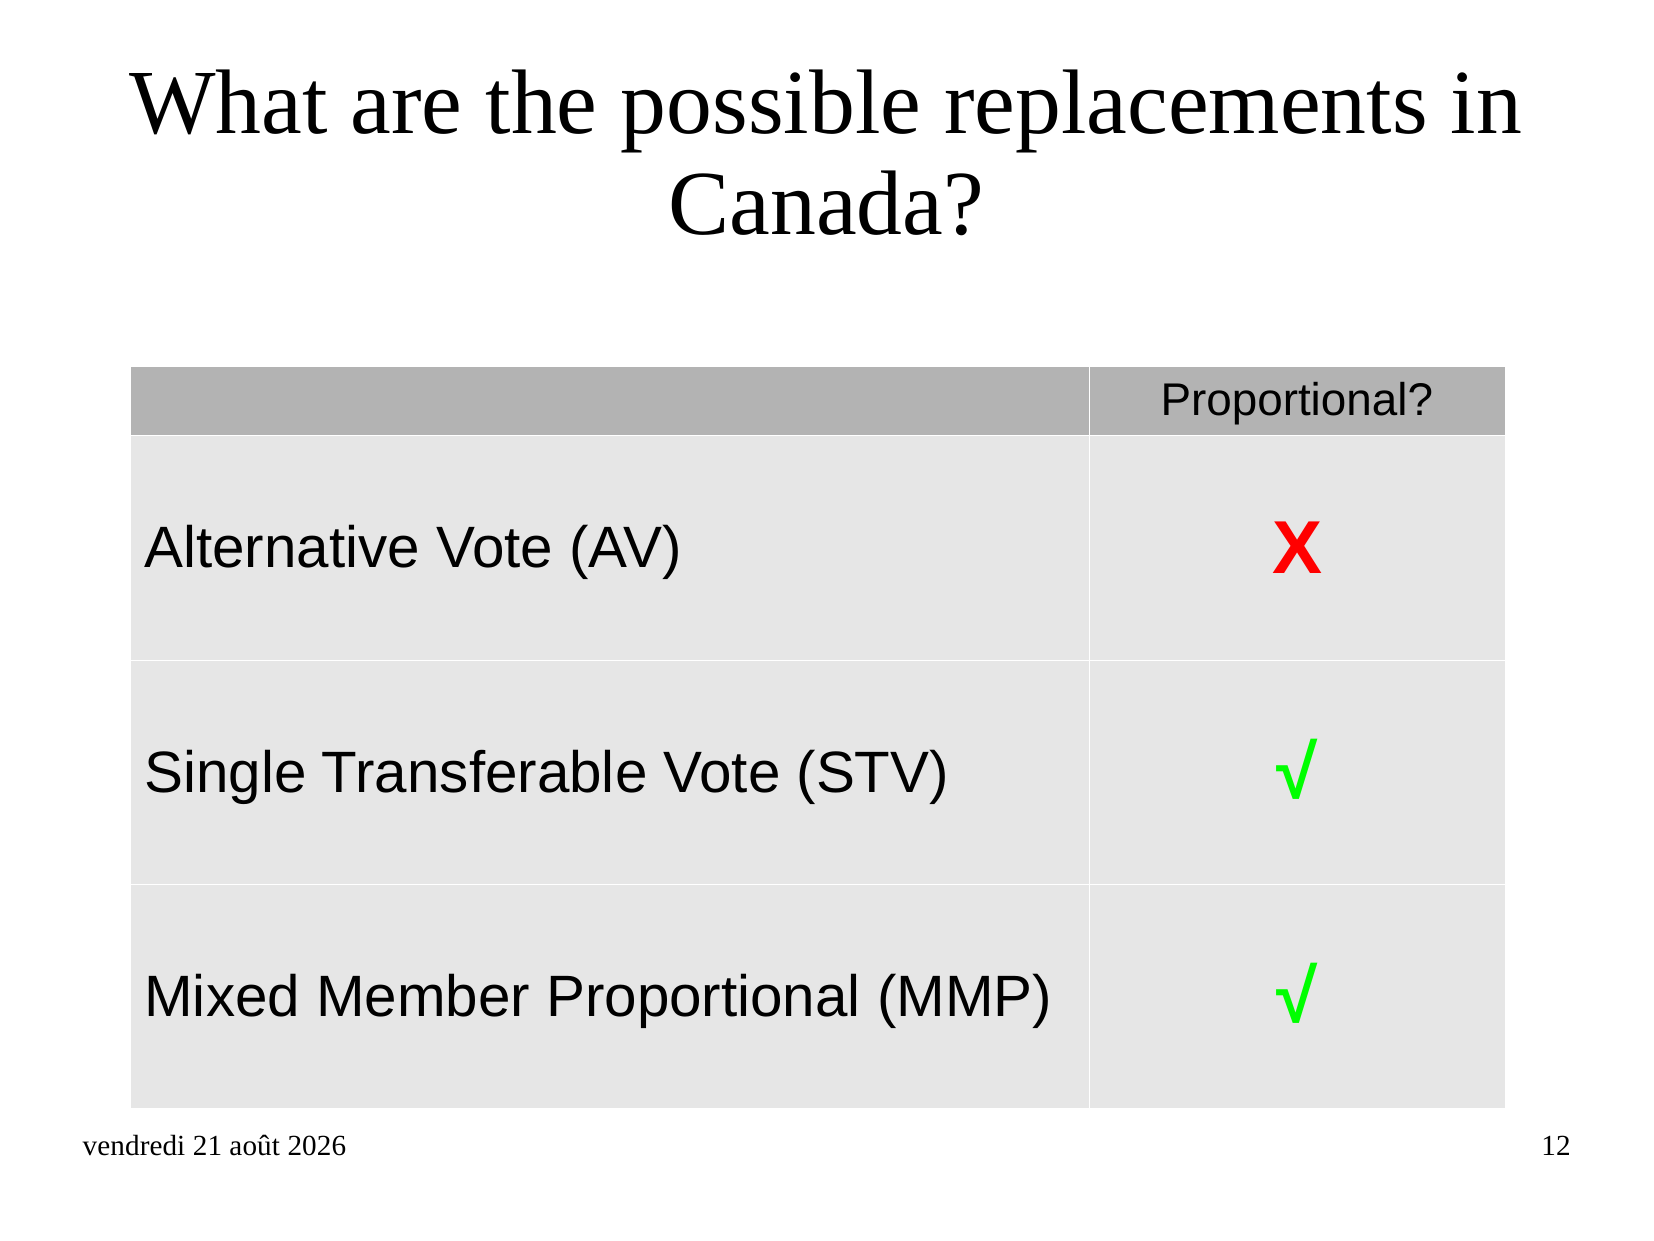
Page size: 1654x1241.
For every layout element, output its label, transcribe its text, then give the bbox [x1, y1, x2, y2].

table_header [131, 367, 1089, 435]
table_cell √ [1090, 661, 1505, 884]
table_cell Alternative Vote (AV) [131, 436, 1089, 660]
table_cell Single Transferable Vote (STV) [131, 661, 1089, 884]
table_cell X [1090, 436, 1505, 660]
title What are the possible replacements in Canada? [82, 49, 1571, 257]
table_header Proportional? [1090, 367, 1505, 435]
table_cell √ [1090, 885, 1505, 1108]
table_cell Mixed Member Proportional (MMP) [131, 885, 1089, 1108]
